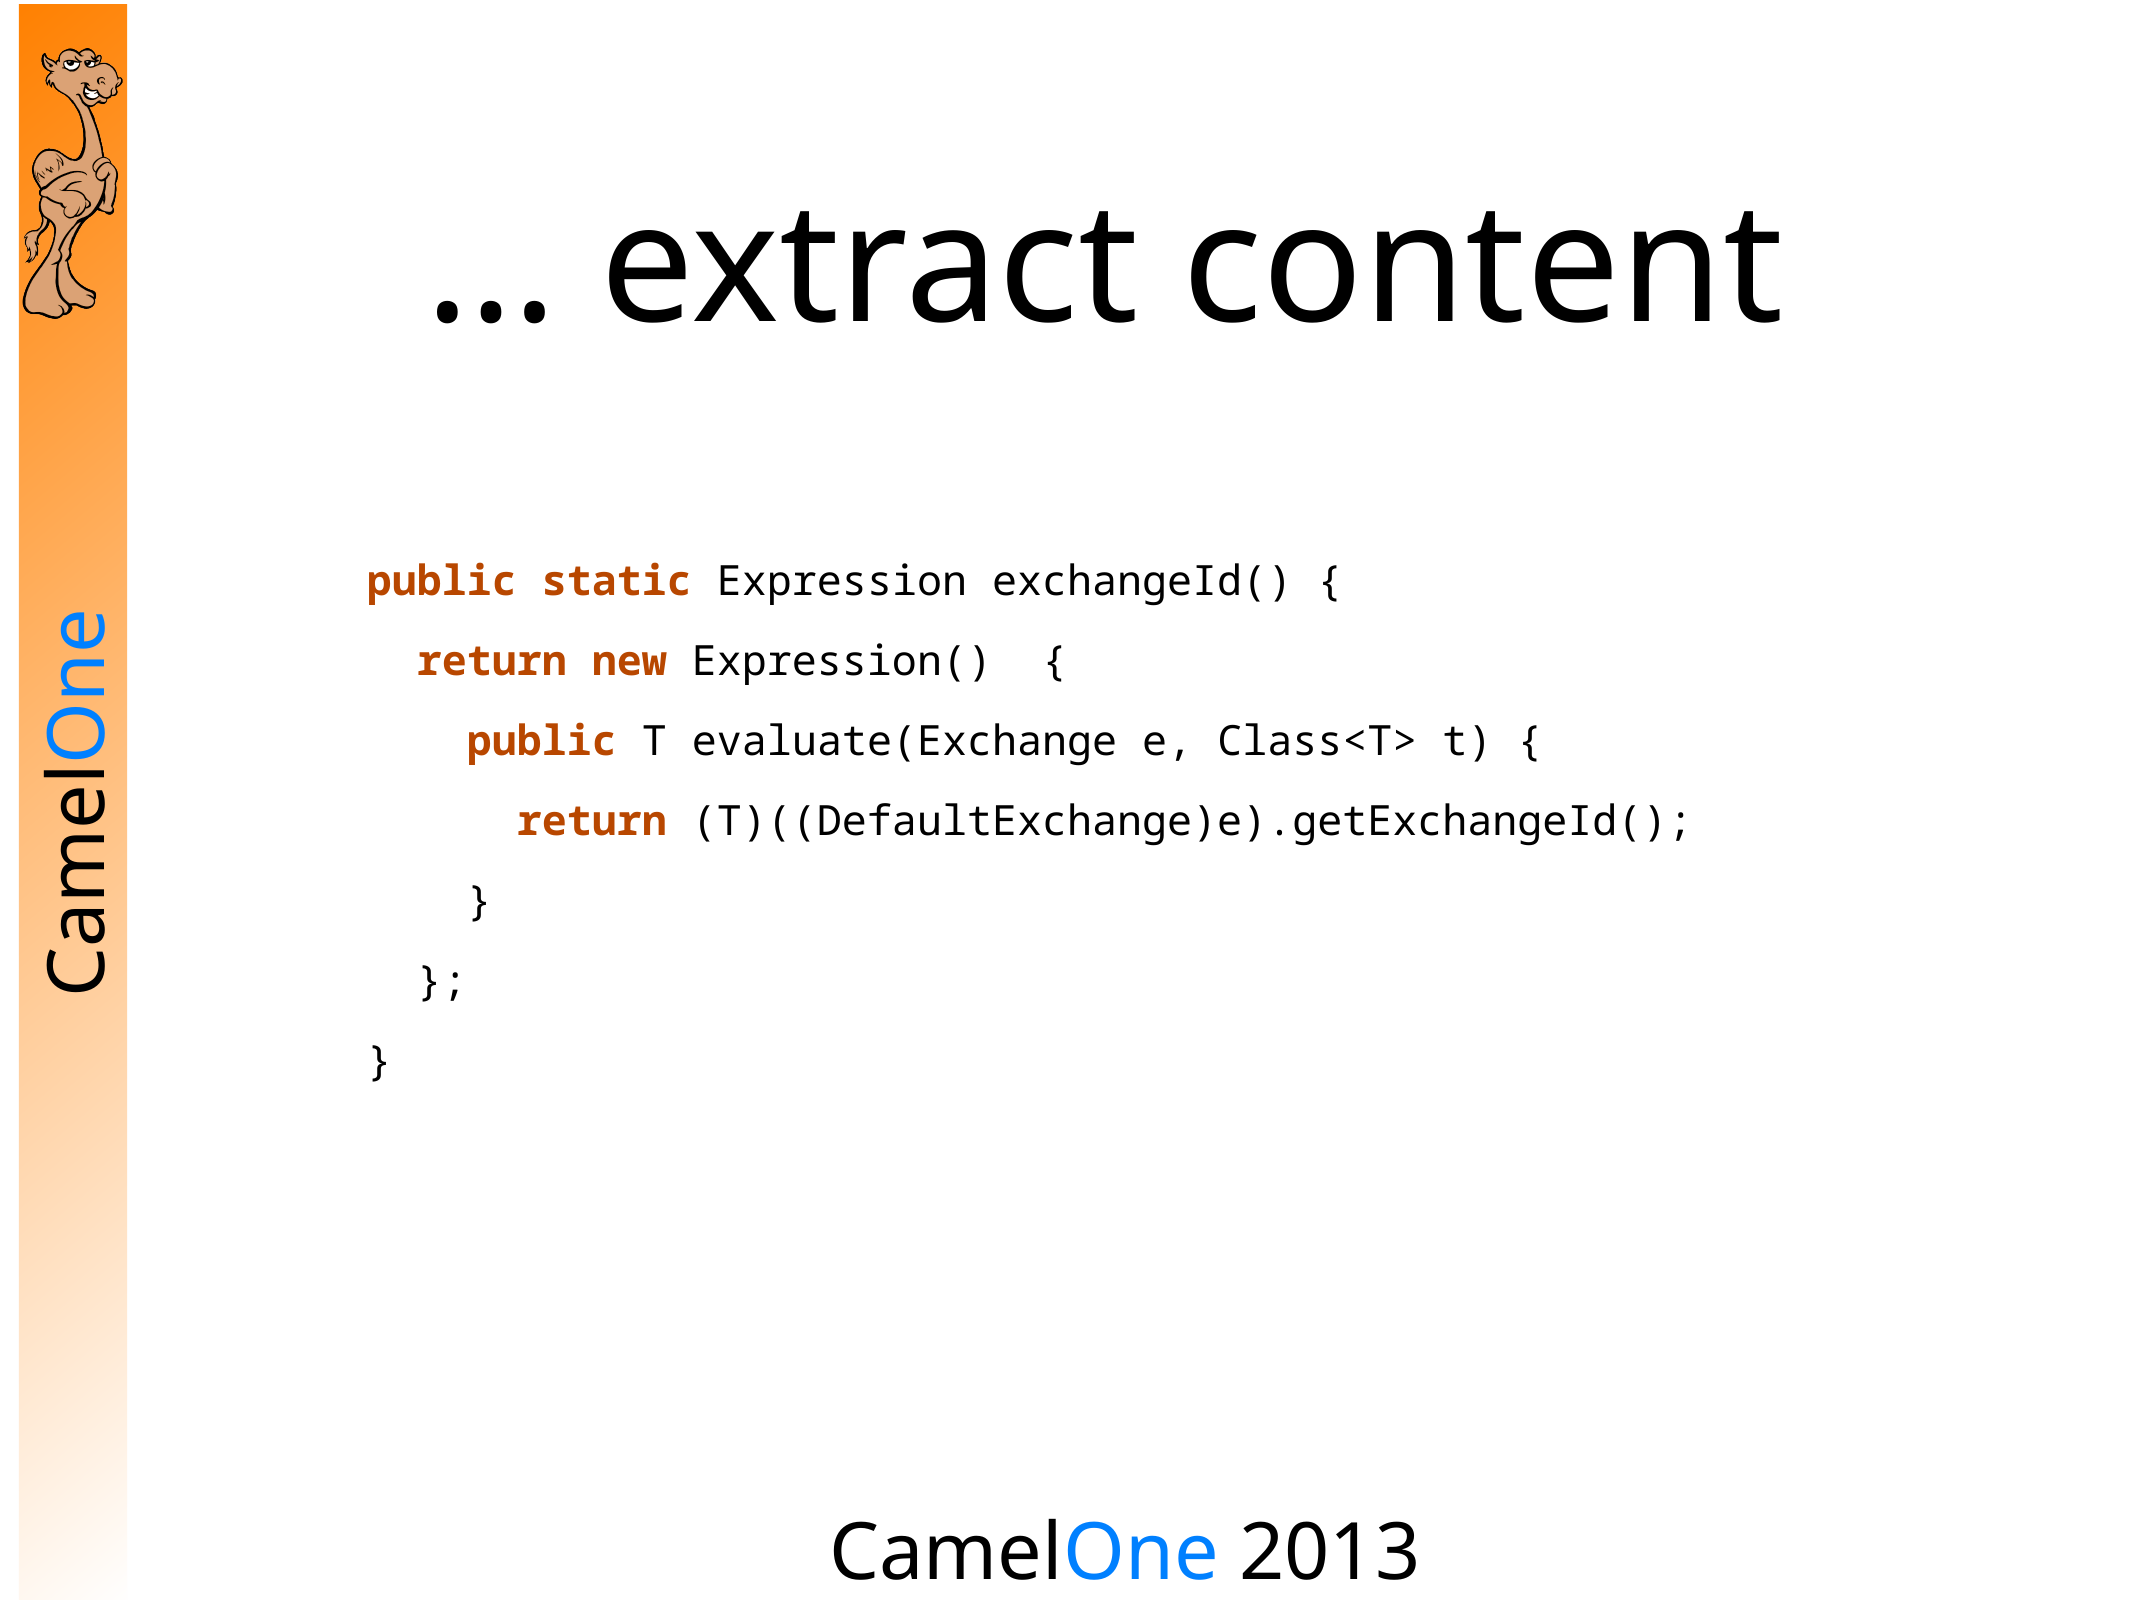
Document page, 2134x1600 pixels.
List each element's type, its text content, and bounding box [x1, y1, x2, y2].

picture [22, 48, 123, 319]
title Q&A [18, 339, 128, 433]
list public static Expression exchangeId() { return new Expression() { public T evaluate(Exchange e, Class<T> t) { return (T)((DefaultExchange)e).getExchangeId(); } }; } [358, 531, 1902, 1361]
title … extract content [228, 146, 1981, 364]
